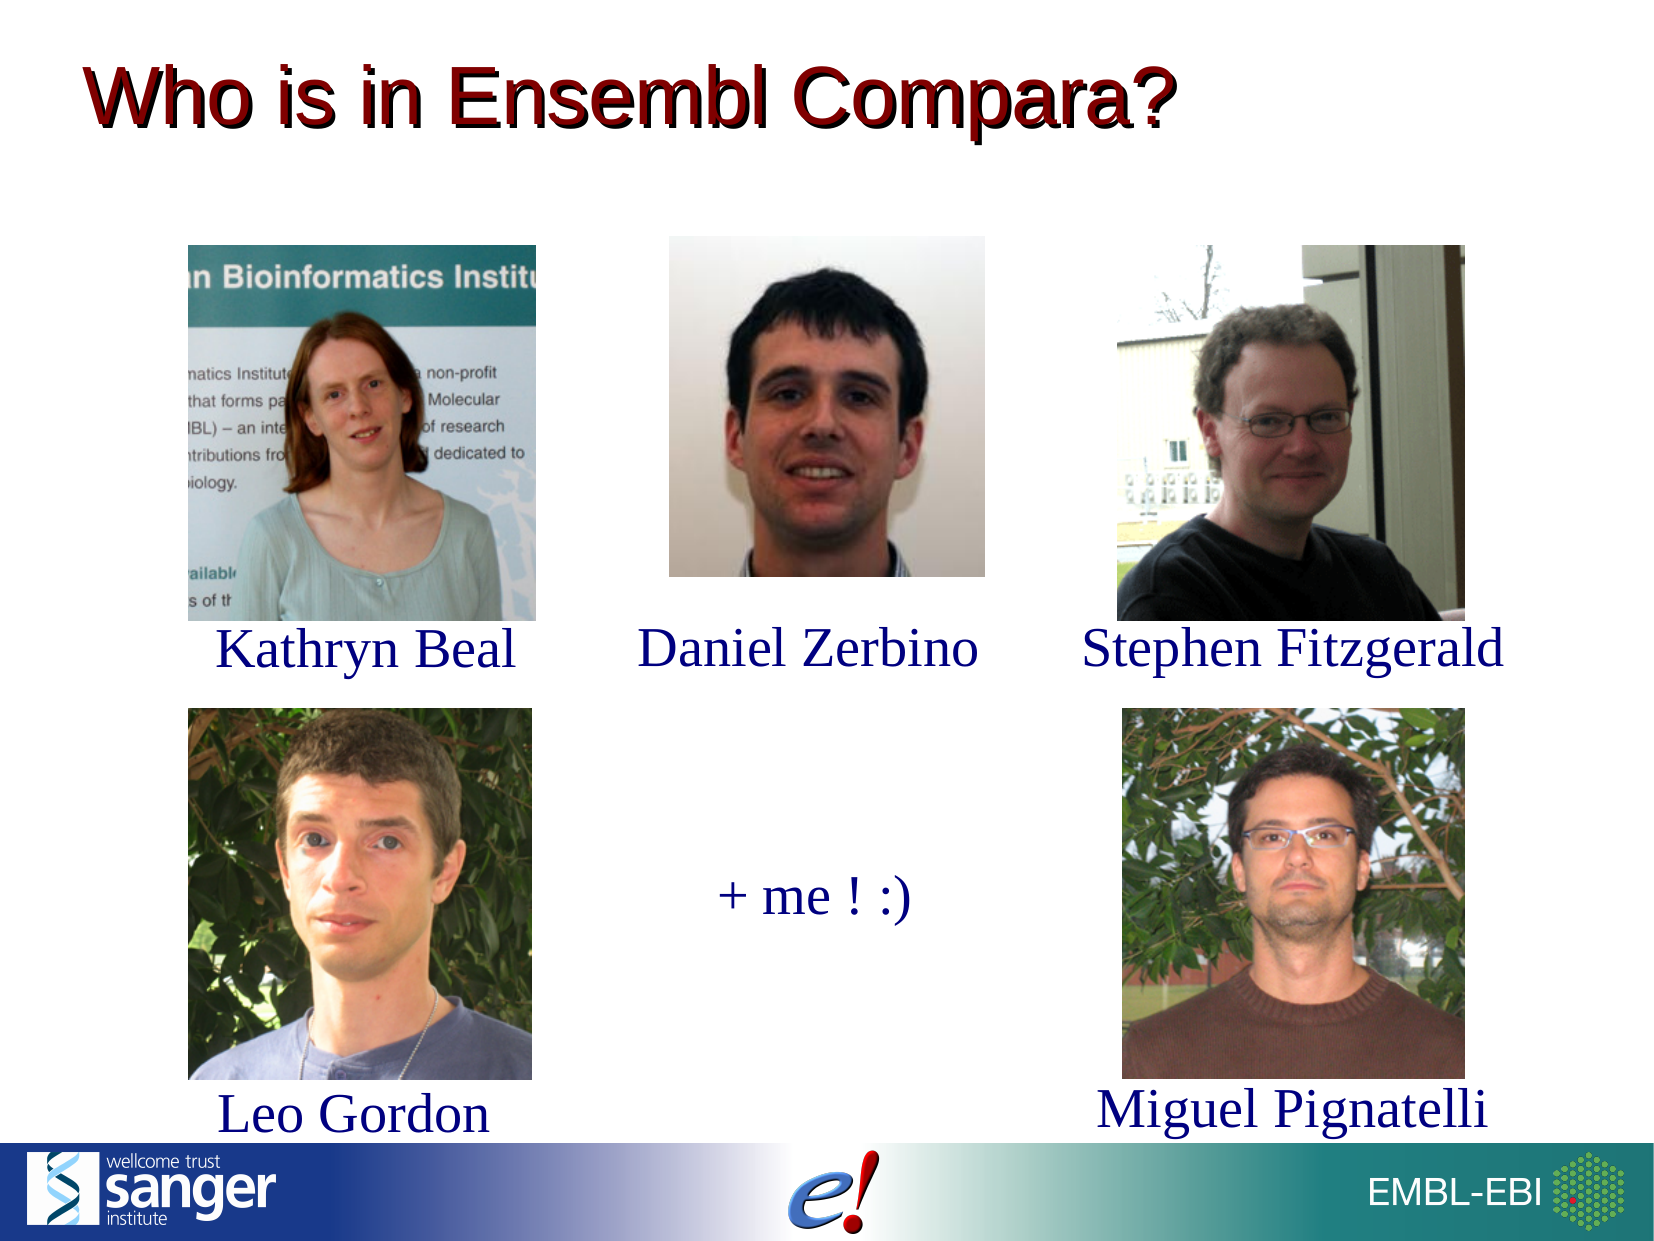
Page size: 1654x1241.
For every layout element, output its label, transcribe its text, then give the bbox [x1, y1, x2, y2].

picture [1122, 708, 1465, 1069]
picture [188, 245, 536, 621]
picture [188, 708, 532, 1074]
text_box Leo Gordon [153, 1074, 556, 1153]
text_box Miguel Pignatelli [1003, 1069, 1583, 1148]
text_box Daniel Zerbino [608, 608, 1010, 687]
text_box + me ! :) [643, 856, 987, 935]
title Who is in Ensembl Compara? [82, 49, 1571, 257]
picture [669, 236, 985, 577]
picture [0, 1143, 1654, 1241]
picture [1117, 245, 1465, 609]
text_box Kathryn Beal [200, 609, 533, 688]
text_box Stephen Fitzgerald [1003, 609, 1583, 688]
